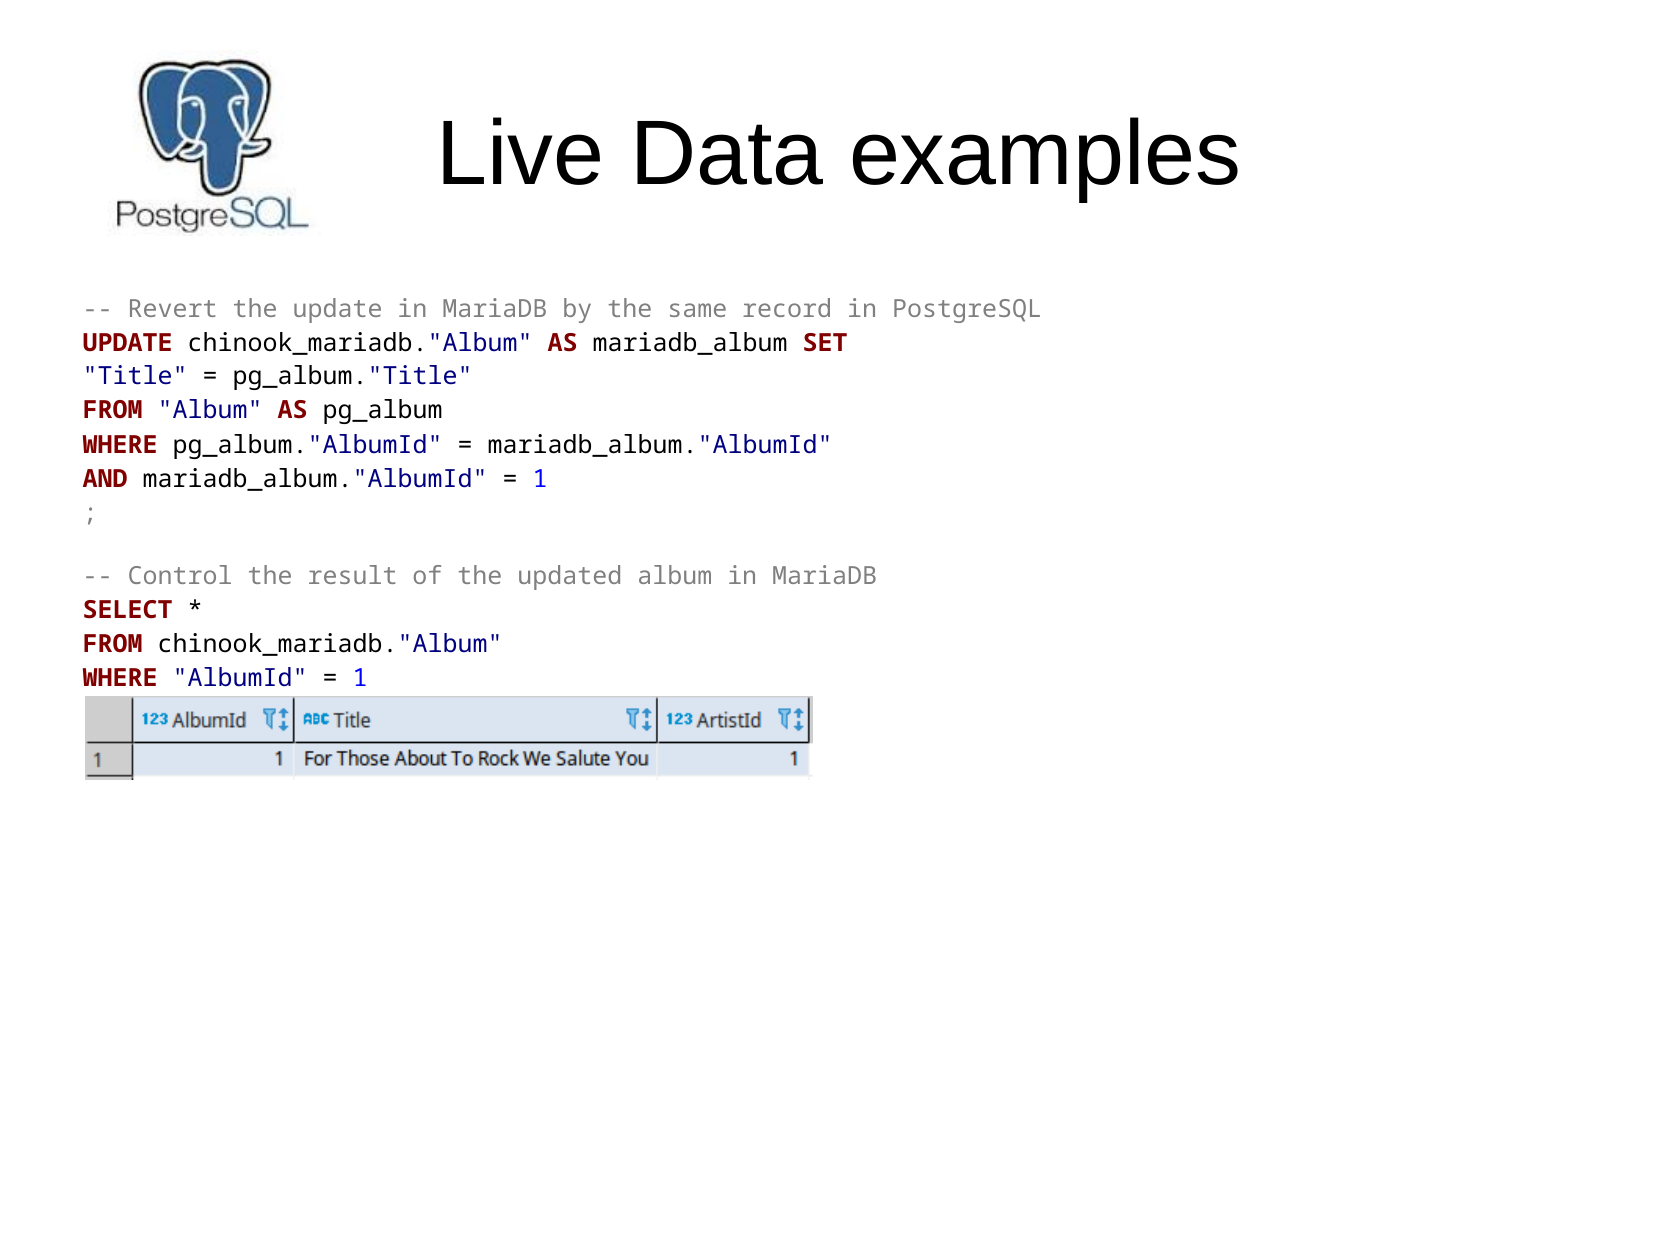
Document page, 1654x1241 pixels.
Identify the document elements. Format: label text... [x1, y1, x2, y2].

list -- Revert the update in MariaDB by the same record in PostgreSQL UPDATE chinook_mariadb."Album" AS mariadb_album SET "Title" = pg_album."Title" FROM "Album" AS pg_album WHERE pg_album."AlbumId" = mariadb_album."AlbumId" AND mariadb_album."AlbumId" = 1 ; -- Control the result of the updated album in MariaDB SELECT * FROM chinook_mariadb."Album" WHERE "AlbumId" = 1 ; [82, 290, 1538, 1010]
title Live Data examples [82, 49, 1571, 257]
picture [85, 696, 813, 780]
picture [58, 50, 356, 237]
